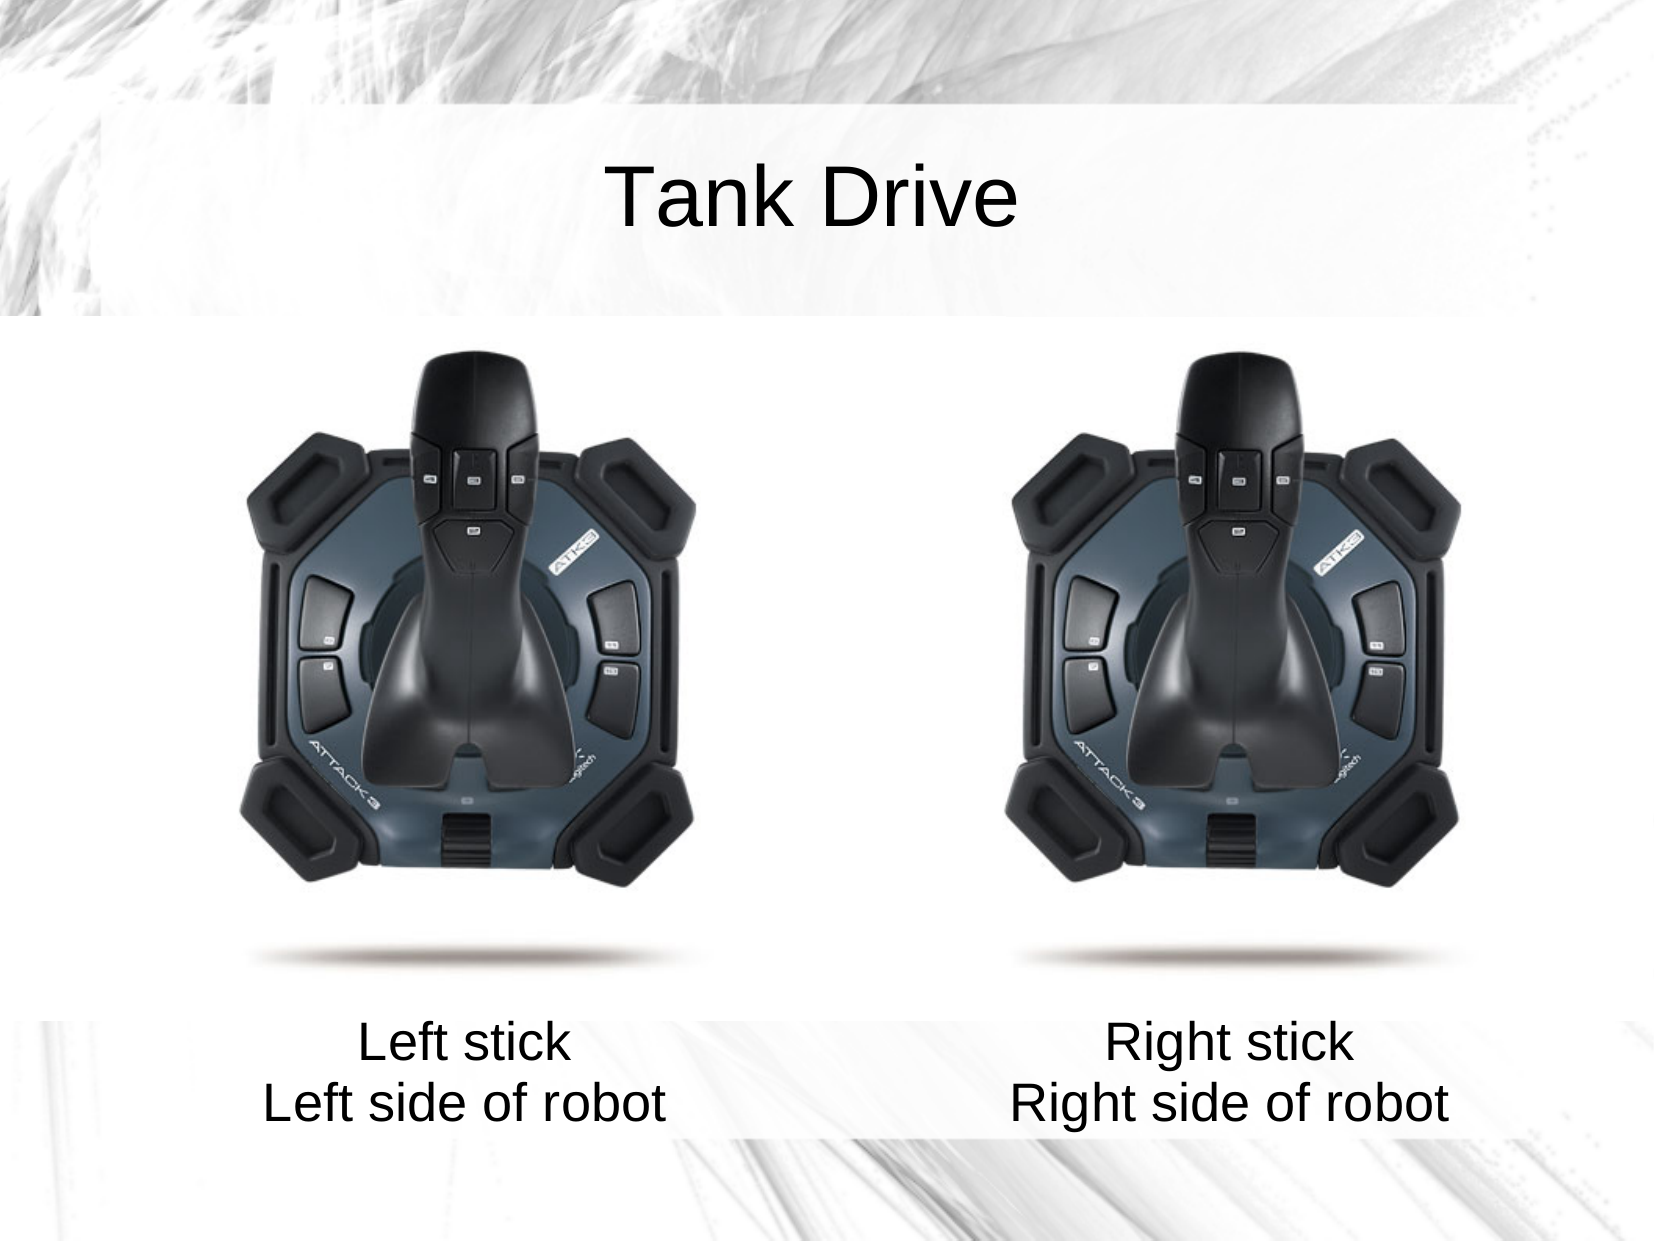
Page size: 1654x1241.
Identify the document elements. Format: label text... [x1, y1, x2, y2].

picture [0, 0, 1654, 1241]
text_box Right stick Right side of robot [960, 1004, 1501, 1141]
title Tank Drive [118, 112, 1506, 281]
text_box Left stick Left side of robot [195, 1004, 736, 1141]
